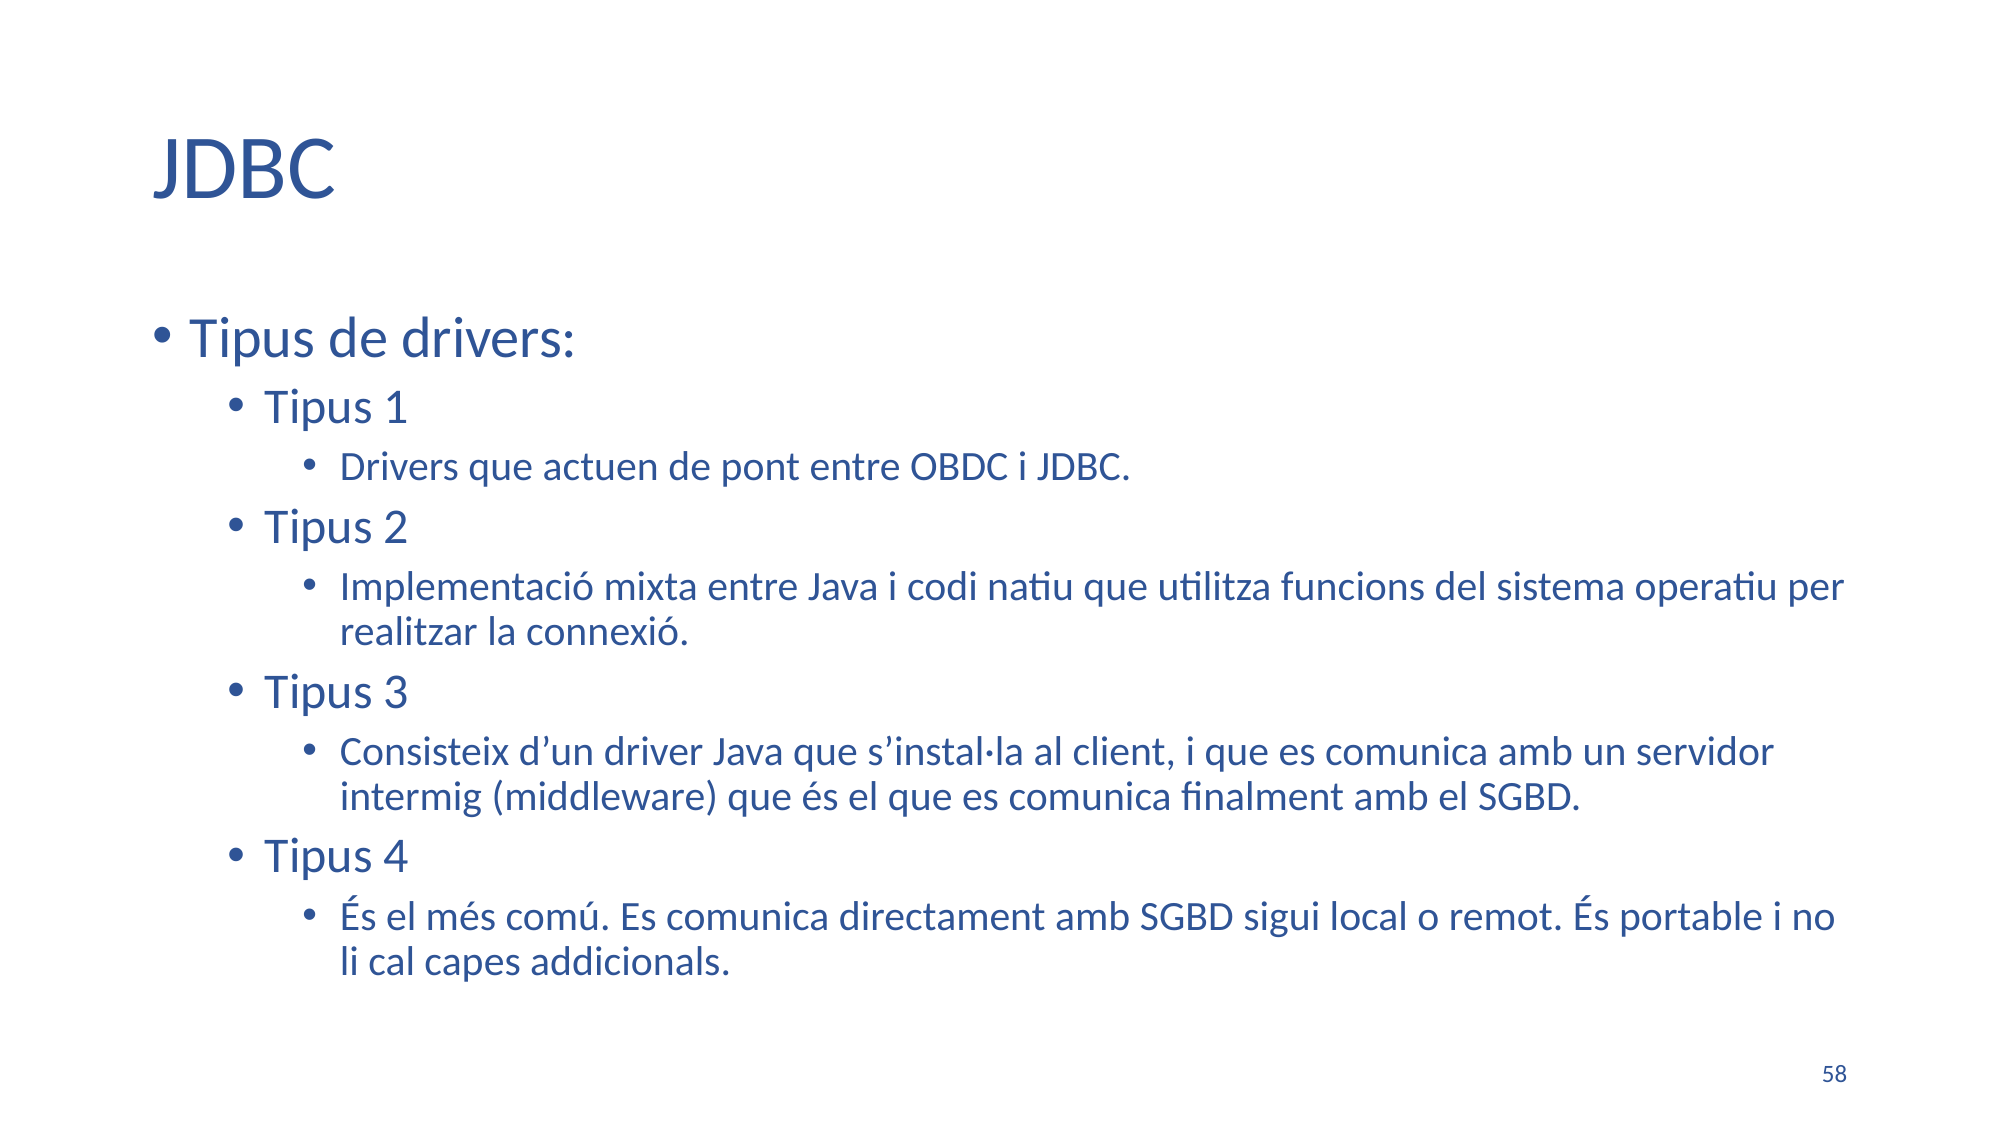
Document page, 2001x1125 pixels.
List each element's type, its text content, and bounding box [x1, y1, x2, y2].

list Tipus de drivers: Tipus 1 Drivers que actuen de pont entre OBDC i JDBC. Tipus 2 Implementació mixta entre Java i codi natiu que utilitza funcions del sistema operatiu per realitzar la connexió. Tipus 3 Consisteix d’un driver Java que s’instal·la al client, i que es comunica amb un servidor intermig (middleware) que és el que es comunica finalment amb el SGBD. Tipus 4 És el més comú. Es comunica directament amb SGBD sigui local o remot. És portable i no li cal capes addicionals. [137, 299, 1863, 1014]
title JDBC [137, 59, 1863, 278]
slide_number <number> [1412, 1042, 1863, 1103]
